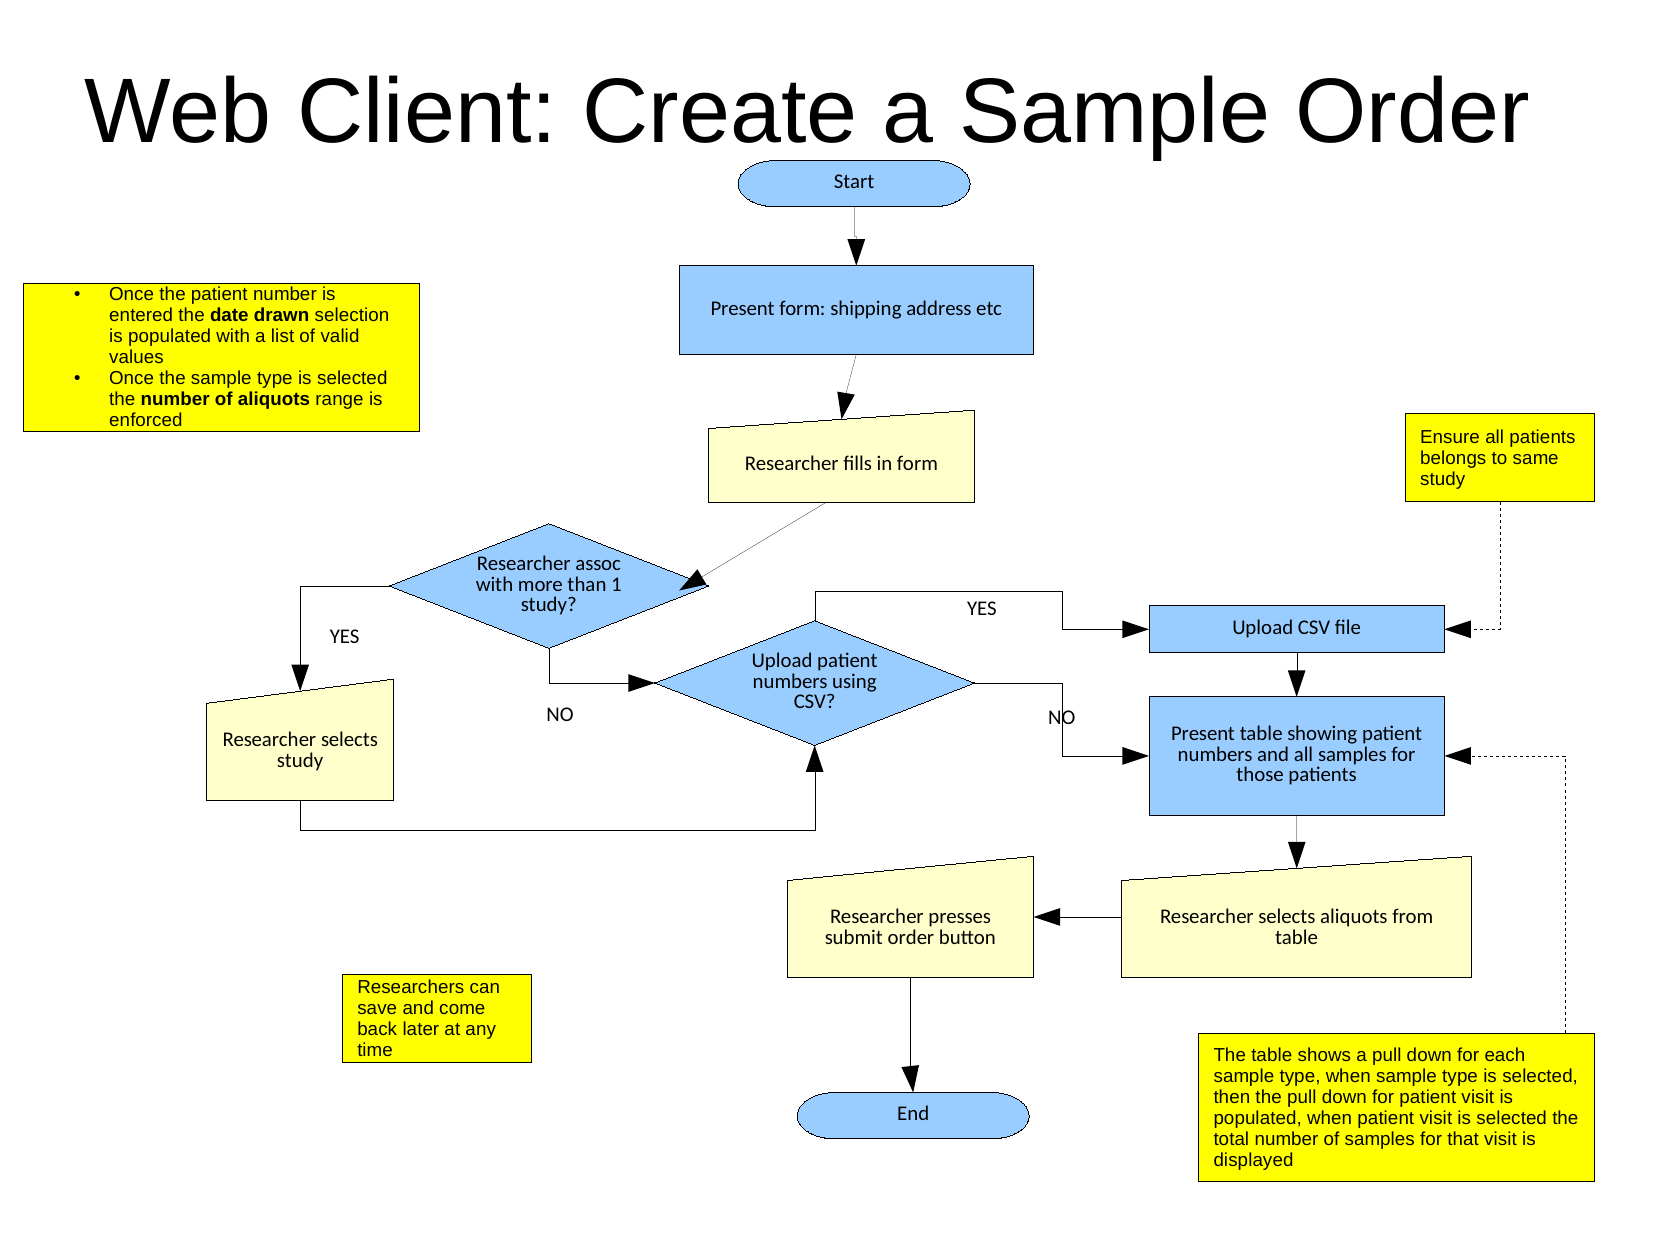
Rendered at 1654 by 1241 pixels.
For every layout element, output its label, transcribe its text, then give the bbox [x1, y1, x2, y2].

text_box Researcher assoc with more than 1 study? [389, 523, 709, 649]
text_box Researchers can save and come back later at any time [342, 974, 532, 1063]
text_box End [797, 1092, 1030, 1139]
text_box Present table showing patient numbers and all samples for those patients [1149, 696, 1445, 816]
text_box Researcher fills in form [708, 410, 975, 503]
text_box Researcher selects aliquots from table [1121, 856, 1472, 978]
text_box The table shows a pull down for each sample type, when sample type is selected, then the pull down for patient visit is populated, when patient visit is selected the total number of samples for that visit is displayed [1198, 1033, 1595, 1182]
text_box Present form: shipping address etc [679, 265, 1034, 355]
text_box Upload CSV file [1149, 605, 1445, 653]
text_box Ensure all patients belongs to same study [1405, 413, 1595, 502]
title Web Client: Create a Sample Order [76, 14, 1565, 207]
text_box Researcher presses submit order button [787, 856, 1034, 978]
text_box NO [531, 698, 589, 739]
text_box Upload patient numbers using CSV? [654, 620, 975, 746]
text_box Start [738, 160, 971, 207]
text_box Researcher selects study [206, 679, 394, 801]
text_box Once the patient number is entered the date drawn selection is populated with a list of valid values Once the sample type is selected the number of aliquots range is enforced [23, 283, 420, 432]
